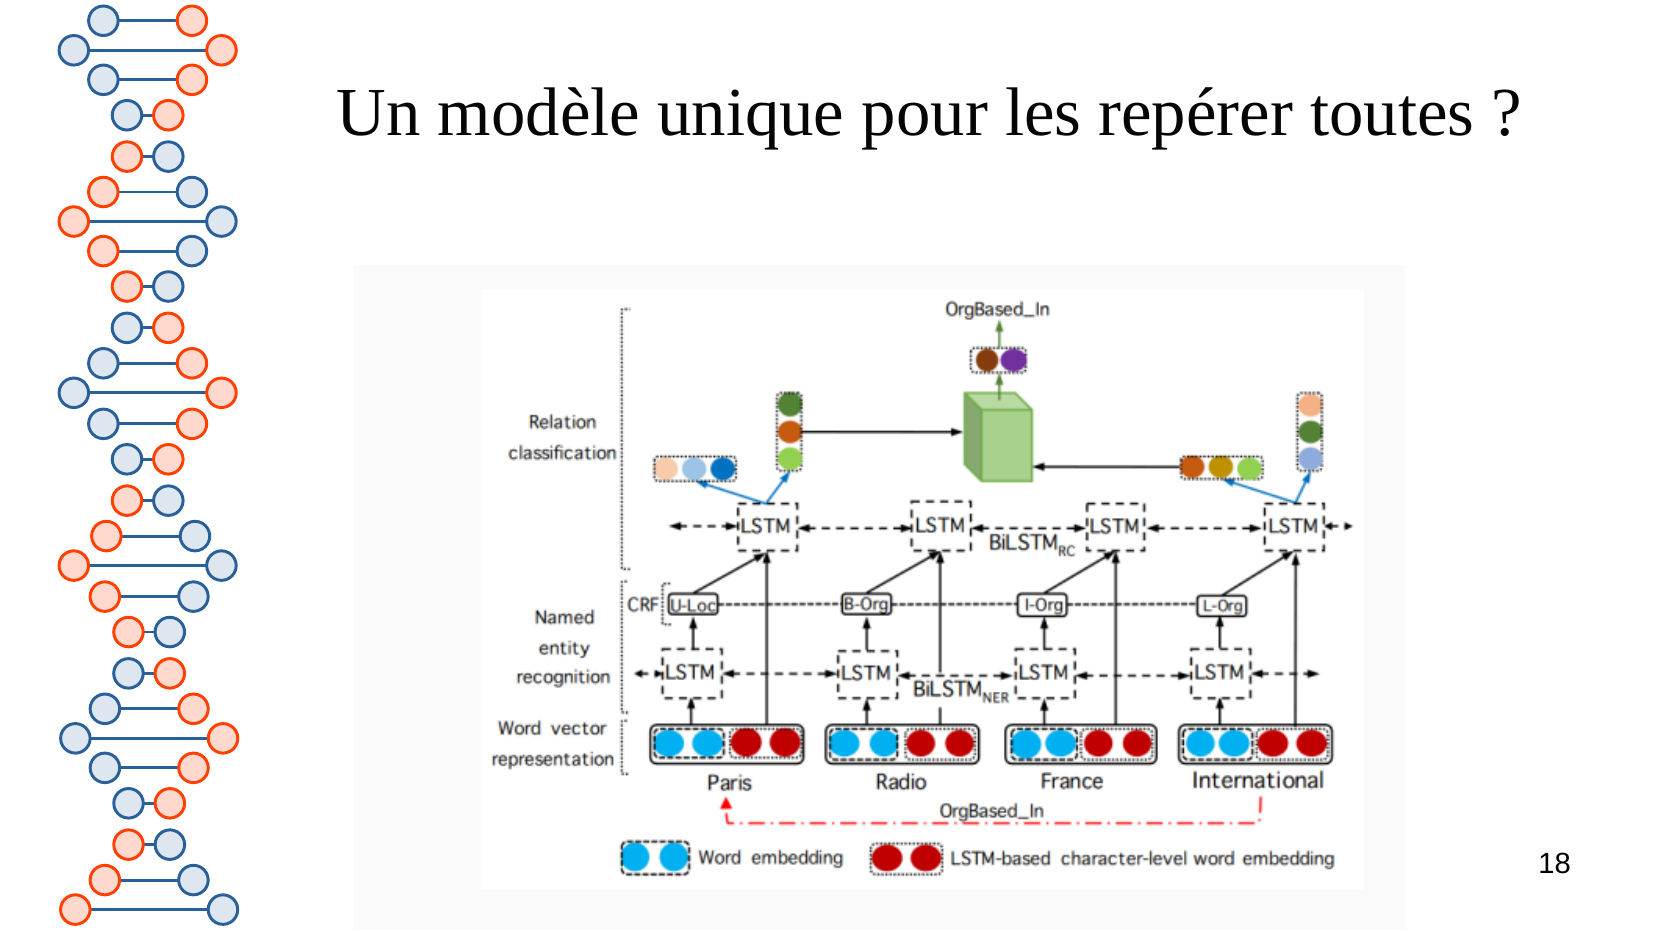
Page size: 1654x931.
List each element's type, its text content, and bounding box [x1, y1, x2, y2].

title Un modèle unique pour les repérer toutes ? [265, 35, 1595, 189]
picture [354, 265, 1405, 929]
